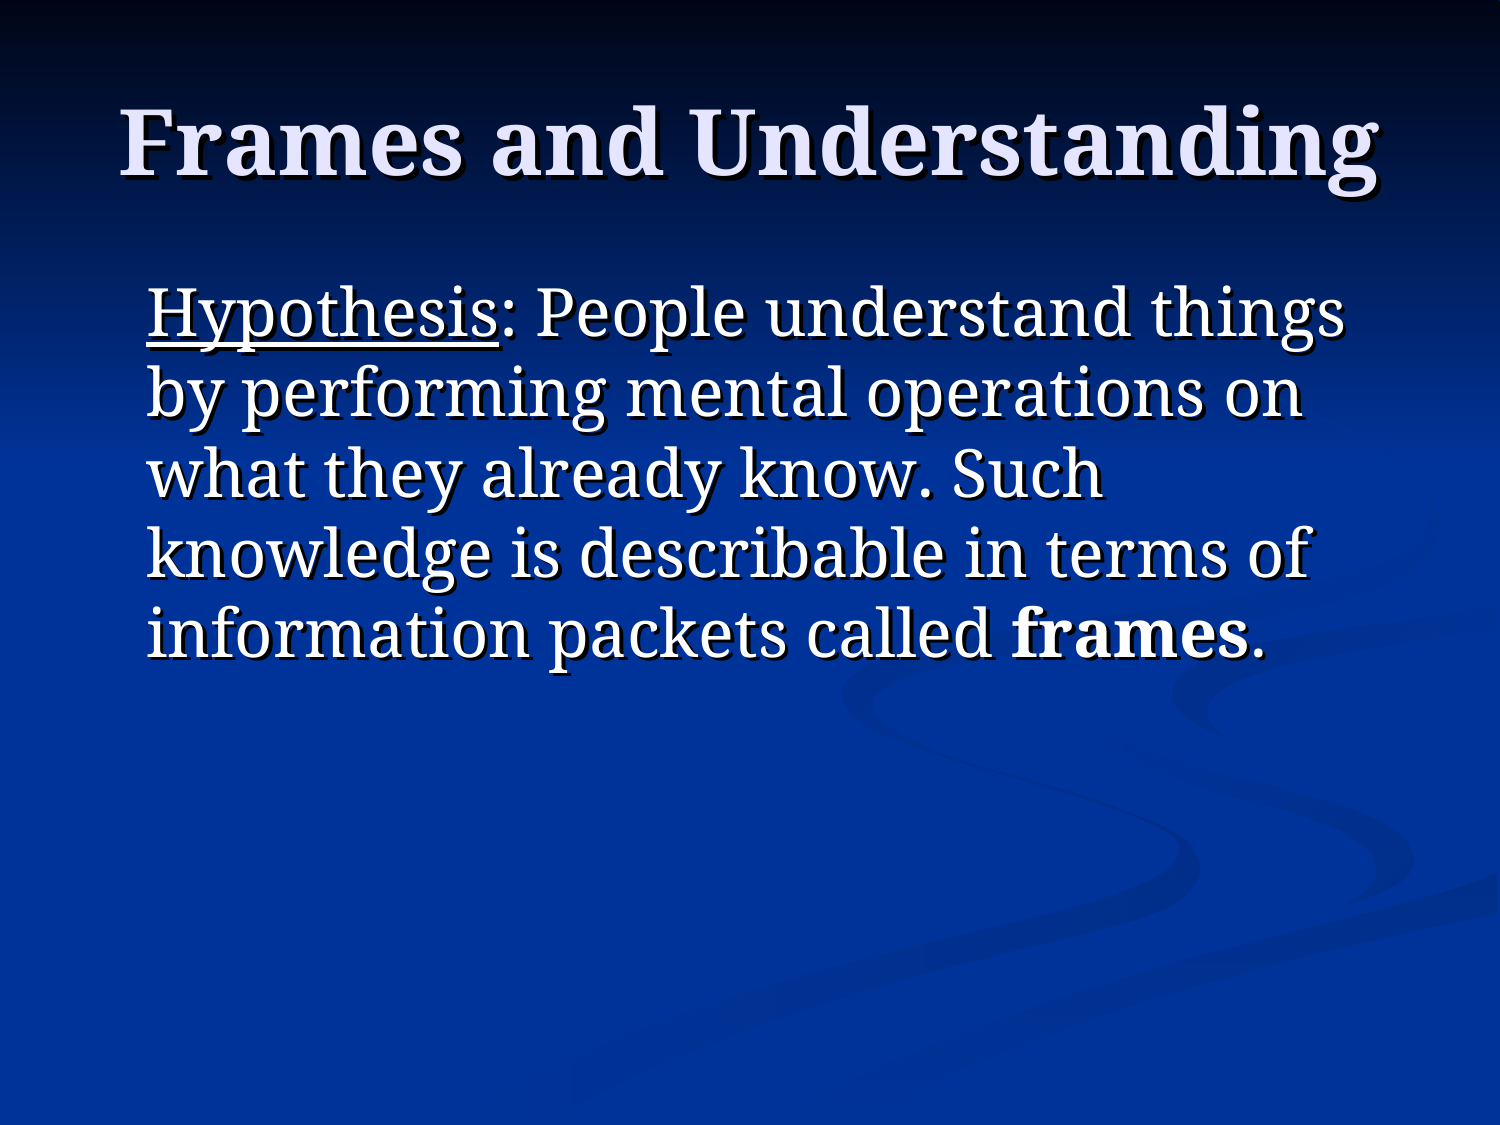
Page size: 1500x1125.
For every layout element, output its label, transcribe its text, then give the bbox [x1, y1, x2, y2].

title Frames and Understanding [75, 45, 1426, 233]
list Hypothesis: People understand things by performing mental operations on what they already know. Such knowledge is describable in terms of information packets called frames. [75, 262, 1426, 1001]
